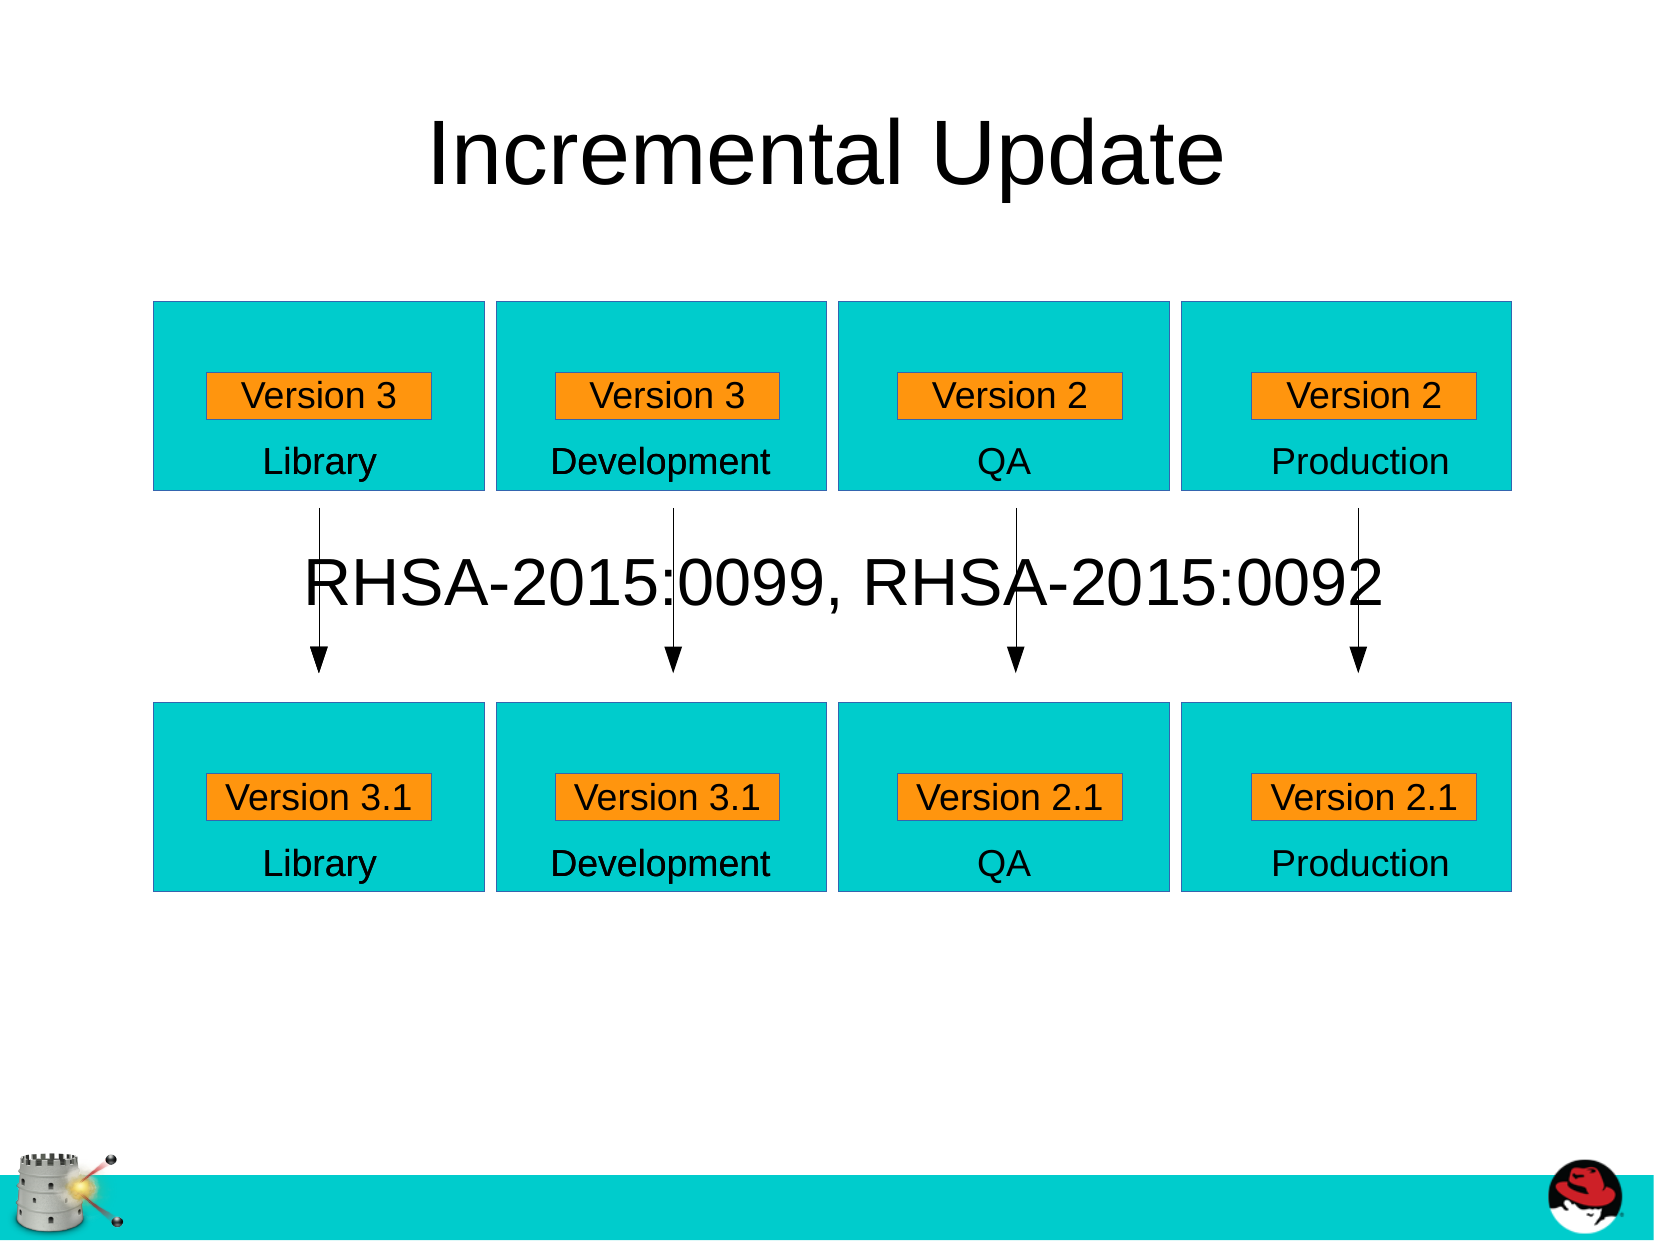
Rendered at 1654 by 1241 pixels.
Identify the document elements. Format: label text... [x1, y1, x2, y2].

text_box Development [535, 834, 786, 892]
text_box QA [878, 433, 1144, 491]
text_box Development [535, 433, 786, 491]
text_box [496, 702, 827, 892]
text_box Version 2.1 [897, 773, 1123, 821]
text_box Library [248, 834, 392, 892]
text_box [1181, 301, 1512, 491]
picture [1547, 1157, 1630, 1235]
text_box Version 3 [206, 372, 432, 420]
text_box [496, 301, 827, 491]
text_box RHSA-2015:0099, RHSA-2015:0092 [1359, 537, 1404, 627]
text_box [153, 702, 485, 892]
text_box [153, 301, 485, 491]
text_box Version 3 [555, 372, 780, 420]
text_box Production [1256, 433, 1465, 491]
text_box Library [248, 433, 392, 491]
text_box RHSA-2015:0099, RHSA-2015:0092 [1017, 537, 1358, 627]
text_box [838, 301, 1170, 491]
picture [5, 1138, 130, 1241]
text_box Version 2.1 [1251, 773, 1477, 821]
text_box Version 2 [897, 372, 1123, 420]
text_box RHSA-2015:0099, RHSA-2015:0092 [674, 537, 1016, 627]
text_box [838, 702, 1170, 892]
text_box Version 2 [1251, 372, 1477, 420]
text_box Version 3.1 [206, 773, 432, 821]
text_box RHSA-2015:0099, RHSA-2015:0092 [320, 537, 673, 627]
title Incremental Update [82, 49, 1571, 257]
text_box Version 3.1 [555, 773, 780, 821]
text_box [1181, 702, 1512, 892]
text_box QA [878, 834, 1144, 892]
text_box RHSA-2015:0099, RHSA-2015:0092 [288, 537, 319, 627]
text_box Production [1256, 834, 1465, 892]
